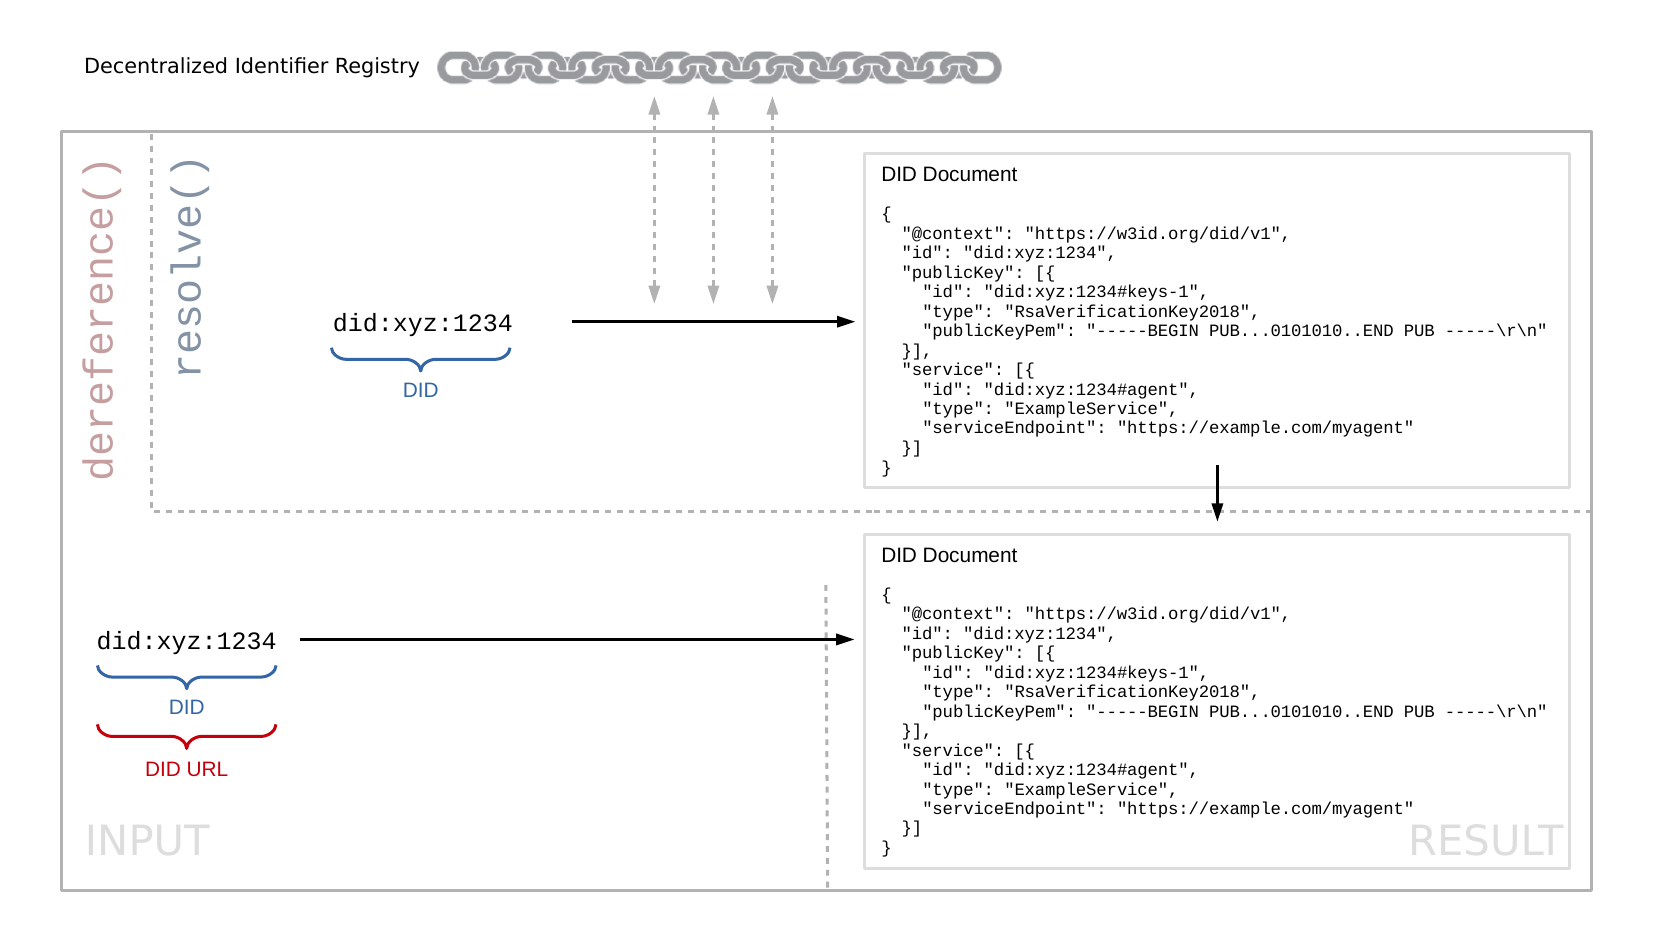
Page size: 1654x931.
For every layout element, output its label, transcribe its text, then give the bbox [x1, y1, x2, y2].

text_box did:xyz:1234 [81, 621, 848, 678]
text_box dereference() [70, 112, 136, 496]
text_box DID [154, 688, 220, 742]
text_box RESULT [1194, 809, 1579, 874]
text_box DID Document { "@context": "https://w3id.org/did/v1", "id": "did:xyz:1234", "publicKey": [{ "id": "did:xyz:1234#keys-1", "type": "RsaVerificationKey2018", "publicKeyPem": "-----BEGIN PUB...0101010..END PUB -----\r\n" }], "service": [{ "id": "did:xyz:1234#agent", "type": "ExampleService", "serviceEndpoint": "https://example.com/myagent" }] } [864, 534, 1570, 869]
picture [424, 42, 1012, 92]
text_box DID [190, 738, 220, 746]
text_box resolve() [158, 103, 224, 395]
text_box DID Document { "@context": "https://w3id.org/did/v1", "id": "did:xyz:1234", "publicKey": [{ "id": "did:xyz:1234#keys-1", "type": "RsaVerificationKey2018", "publicKeyPem": "-----BEGIN PUB...0101010..END PUB -----\r\n" }], "service": [{ "id": "did:xyz:1234#agent", "type": "ExampleService", "serviceEndpoint": "https://example.com/myagent" }] } [864, 153, 1570, 488]
text_box INPUT [70, 809, 454, 874]
text_box DID URL [130, 750, 244, 807]
text_box Decentralized Identifier Registry [69, 46, 835, 103]
text_box DID [154, 738, 184, 746]
text_box DID [388, 370, 454, 428]
text_box did:xyz:1234 [318, 303, 1084, 360]
